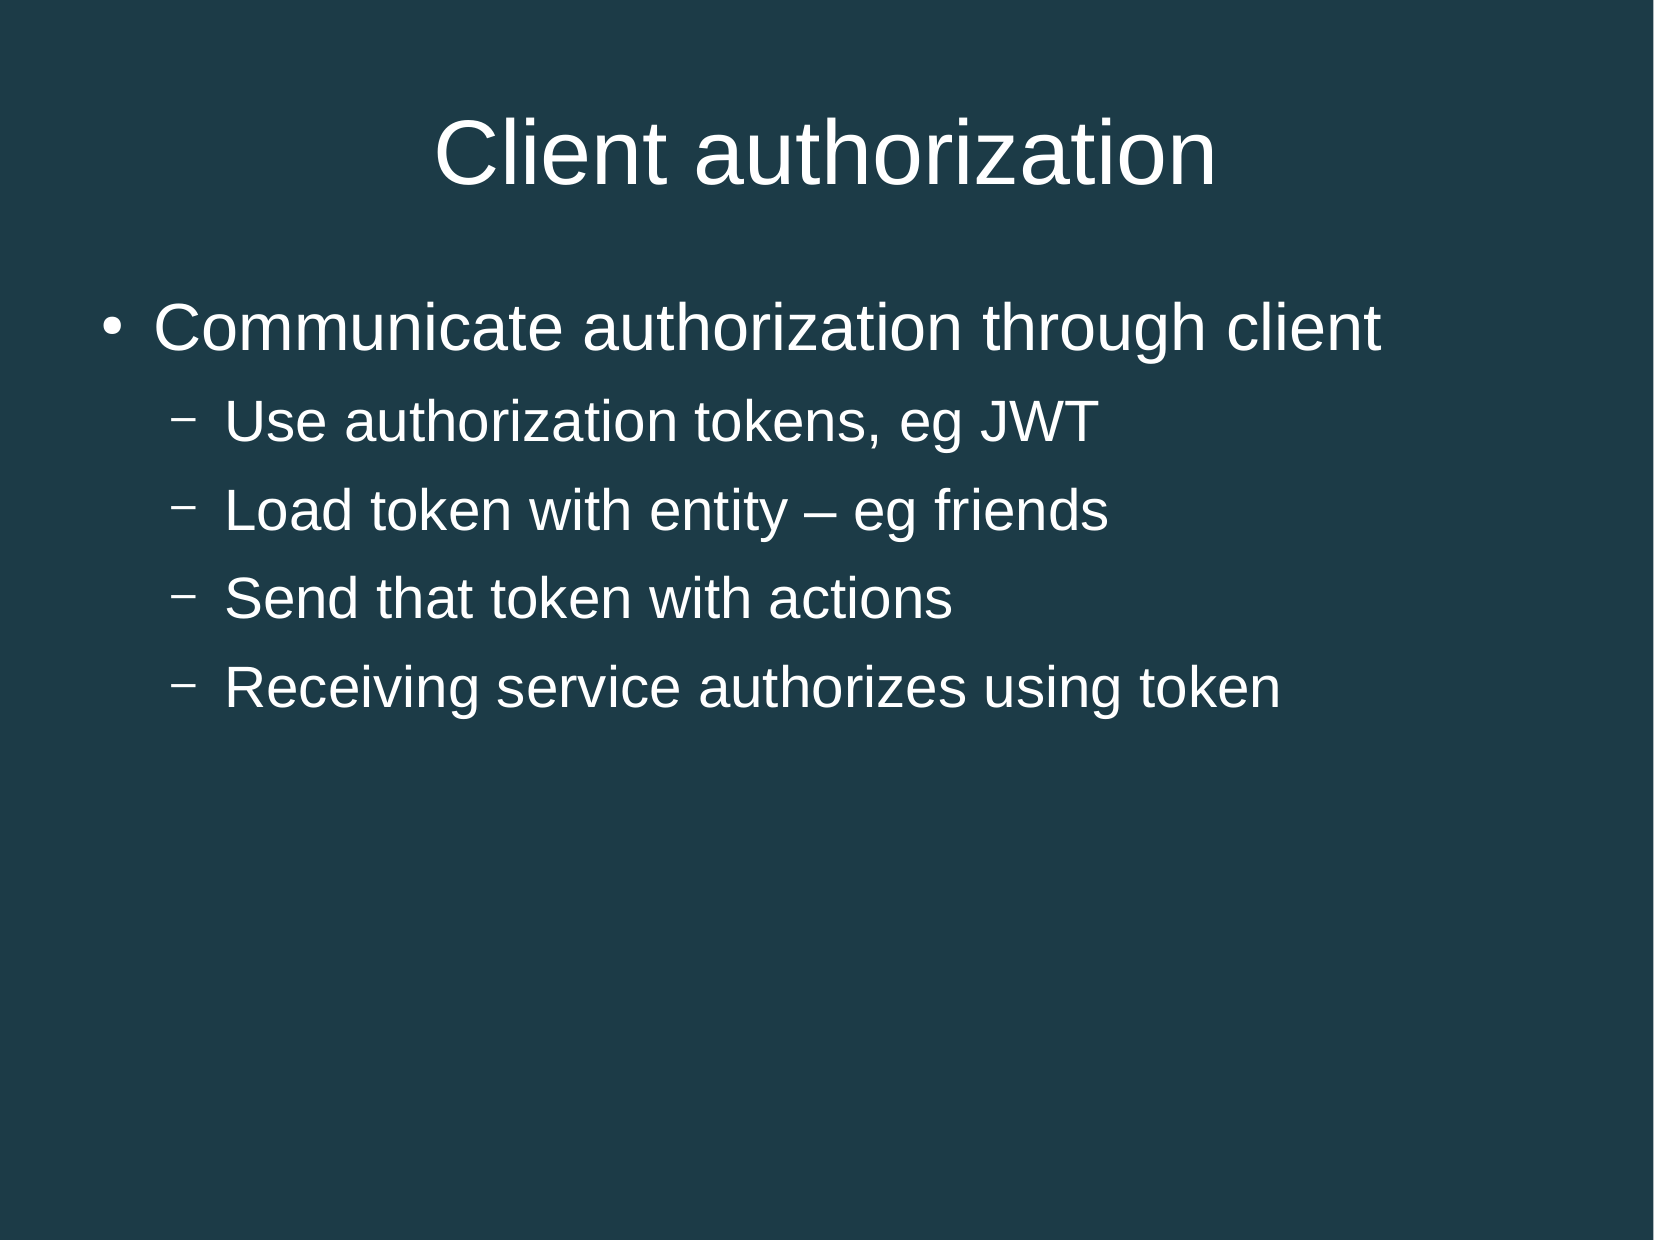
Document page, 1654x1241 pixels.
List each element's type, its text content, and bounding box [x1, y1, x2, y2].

title Client authorization [82, 49, 1571, 257]
list Communicate authorization through client Use authorization tokens, eg JWT Load token with entity – eg friends Send that token with actions Receiving service authorizes using token [82, 290, 1571, 1010]
